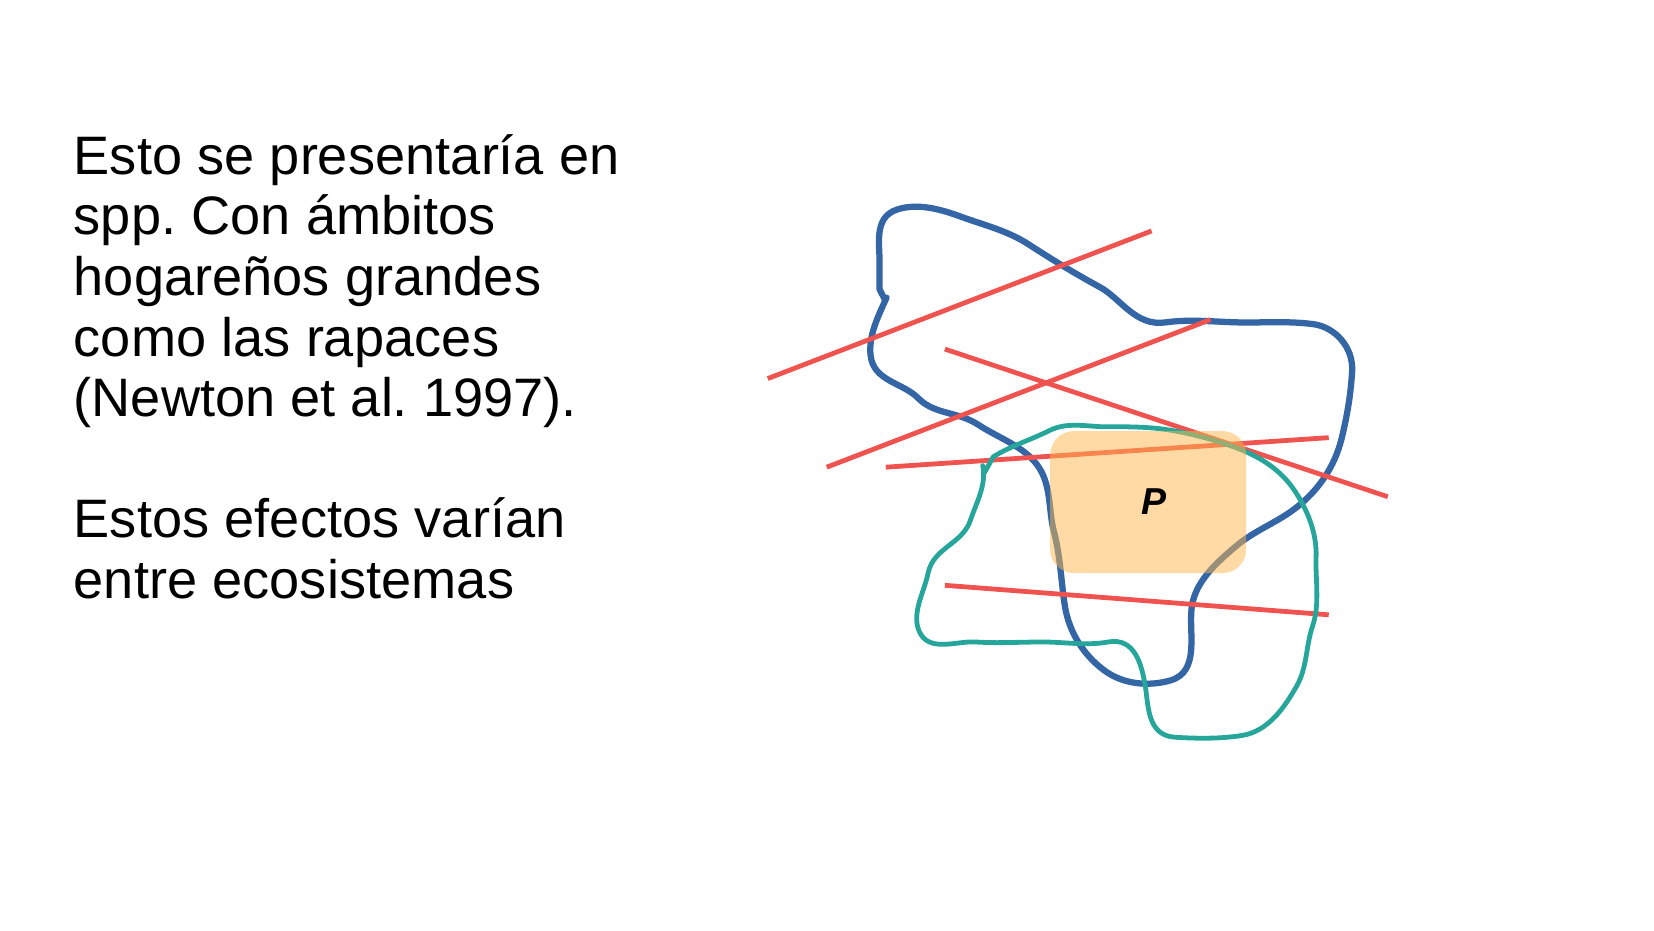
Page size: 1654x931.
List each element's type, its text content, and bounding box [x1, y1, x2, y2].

text_box Esto se presentaría en spp. Con ámbitos hogareños grandes como las rapaces (Newton et al. 1997). Estos efectos varían entre ecosistemas [59, 118, 680, 702]
text_box [1050, 431, 1247, 574]
text_box P [1126, 472, 1181, 530]
